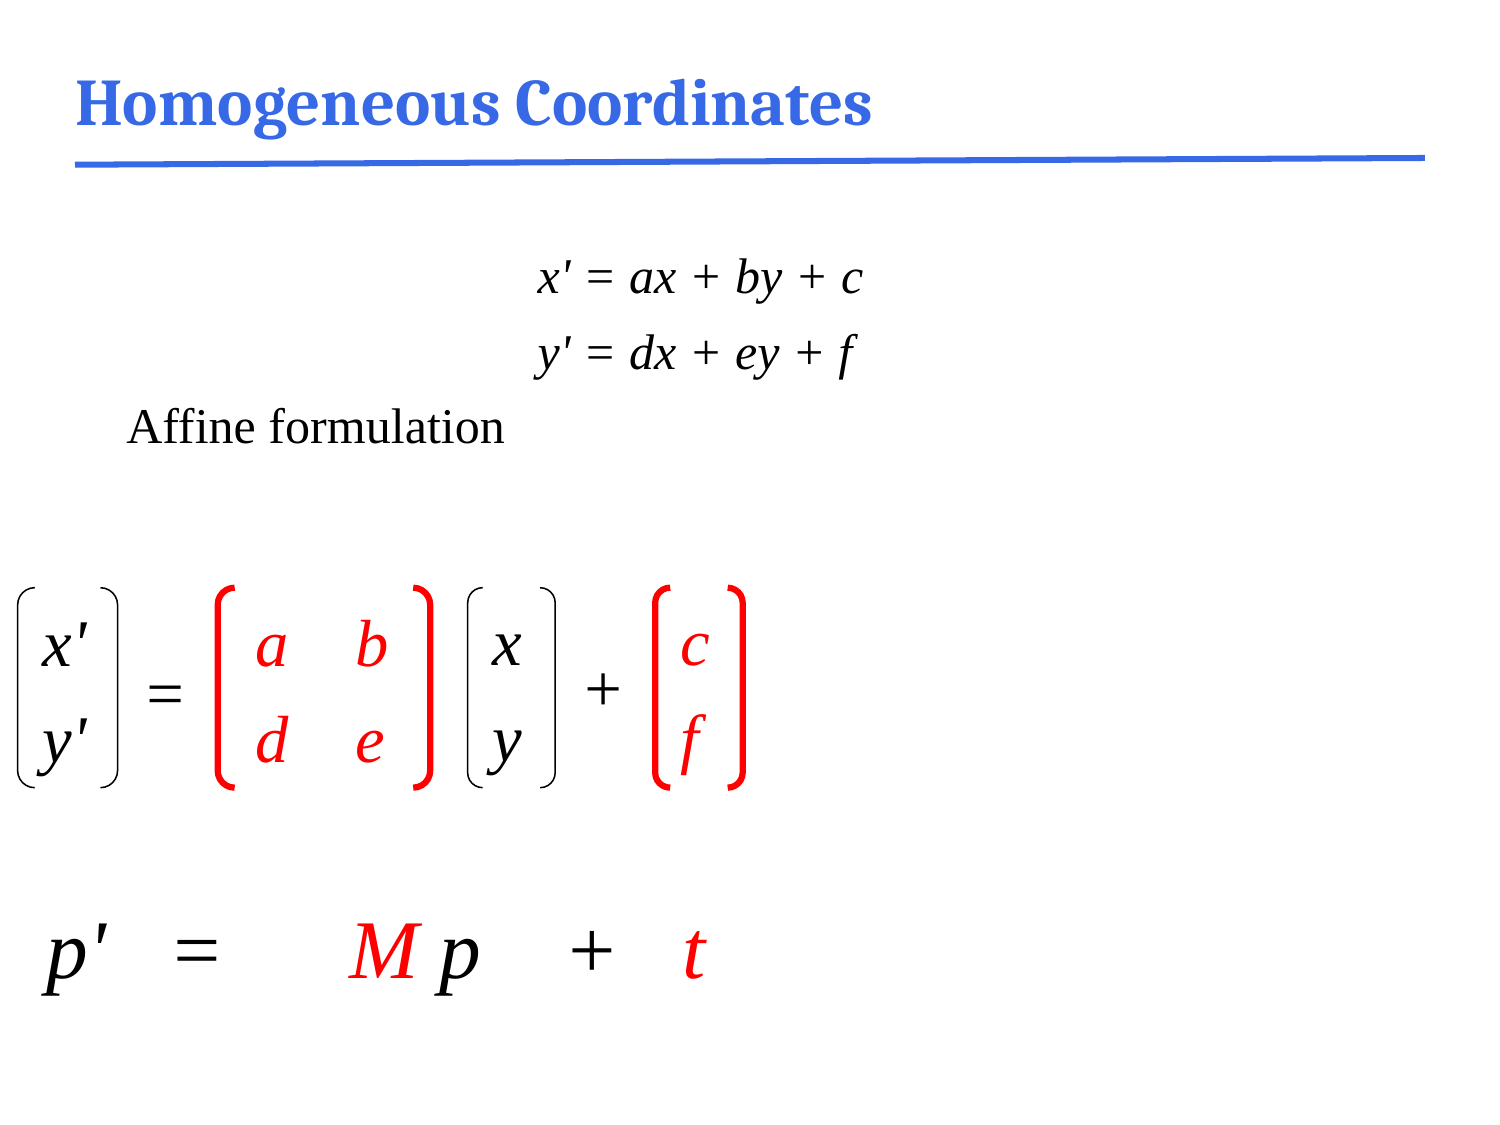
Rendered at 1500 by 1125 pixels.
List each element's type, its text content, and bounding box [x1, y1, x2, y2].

text_box c f [680, 598, 718, 776]
text_box Affine formulation [111, 386, 520, 462]
text_box p' = M p + t [32, 887, 721, 1004]
text_box x y [492, 598, 554, 776]
text_box a b d e [255, 600, 393, 777]
text_box + [580, 645, 631, 726]
title Homogeneous Coordinates [75, 9, 1351, 198]
text_box x' = ax + by + c y' = dx + ey + f [537, 243, 988, 380]
text_box = [142, 650, 193, 731]
text_box x' y' [42, 600, 106, 777]
